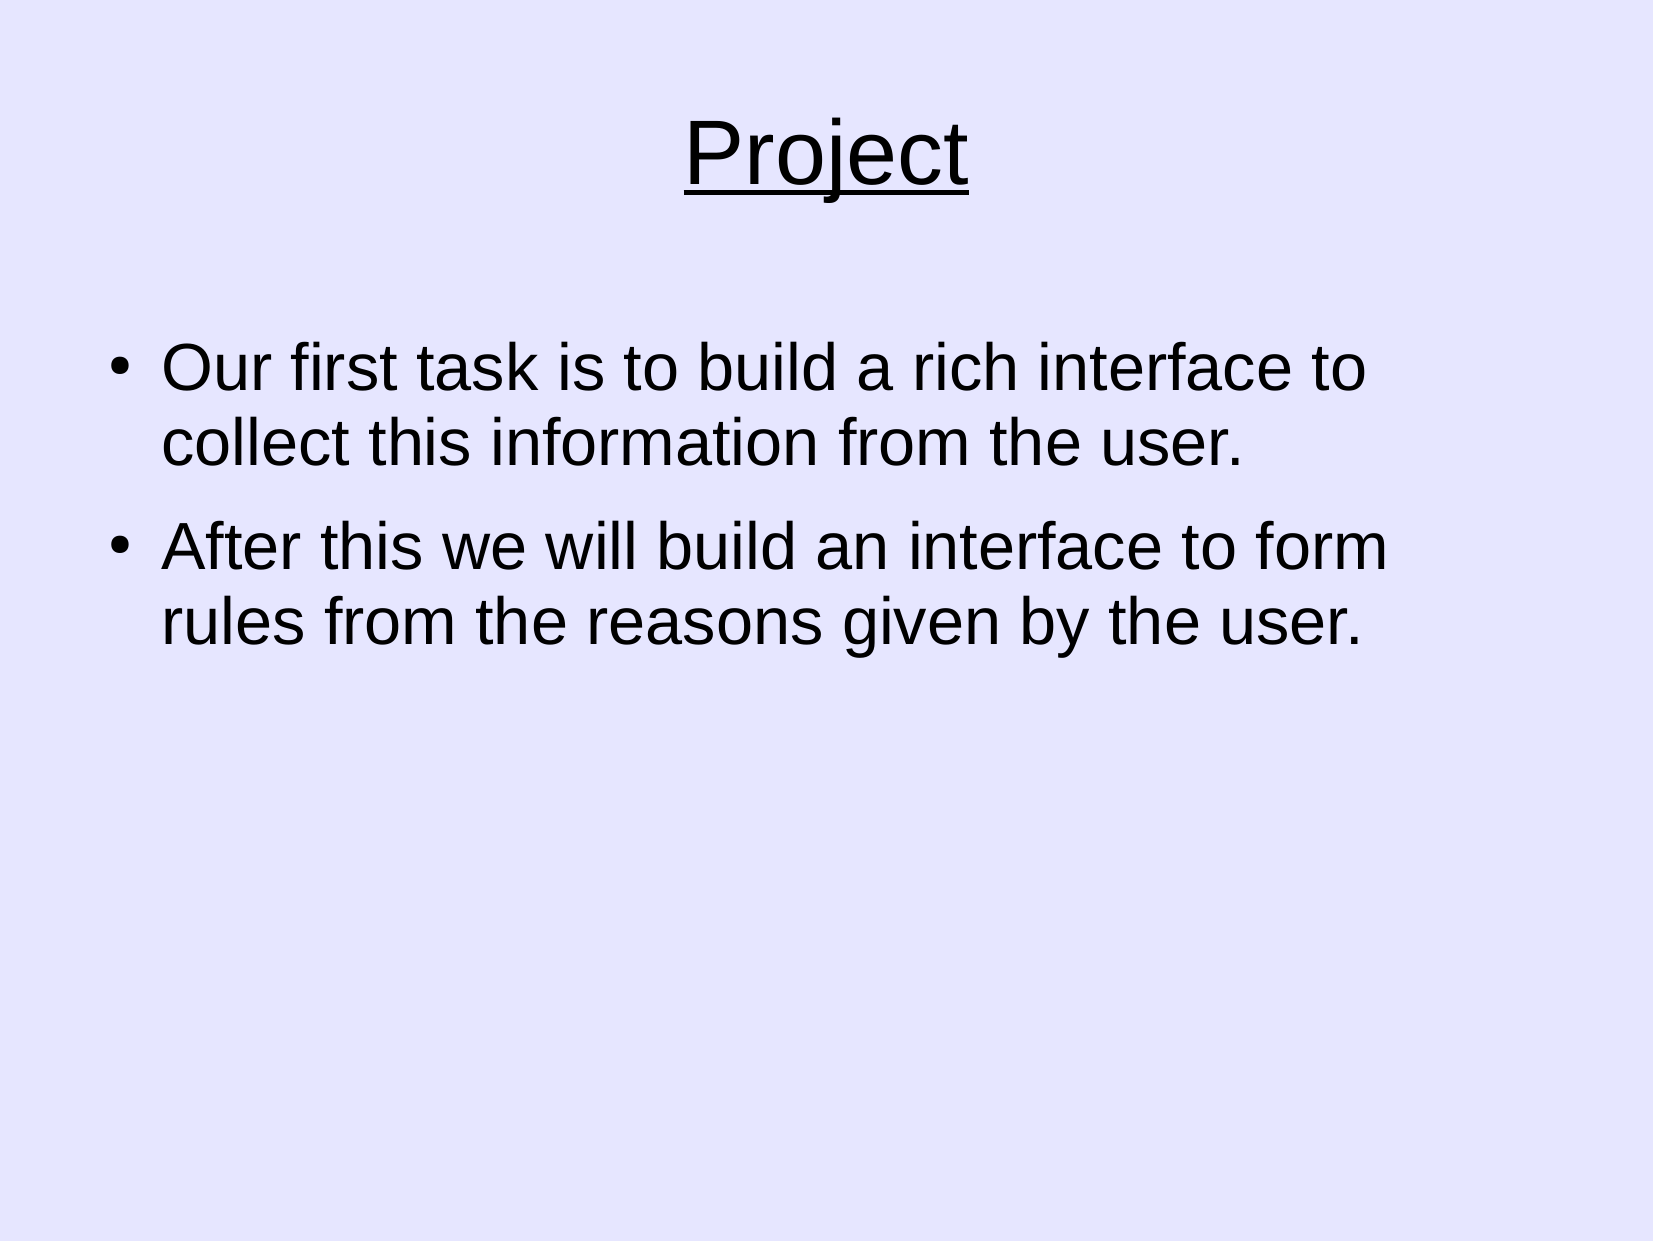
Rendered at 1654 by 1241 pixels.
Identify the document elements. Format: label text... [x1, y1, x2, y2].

list Our first task is to build a rich interface to collect this information from the user. After this we will build an interface to form rules from the reasons given by the user. [90, 330, 1546, 1006]
title Project [82, 49, 1571, 257]
